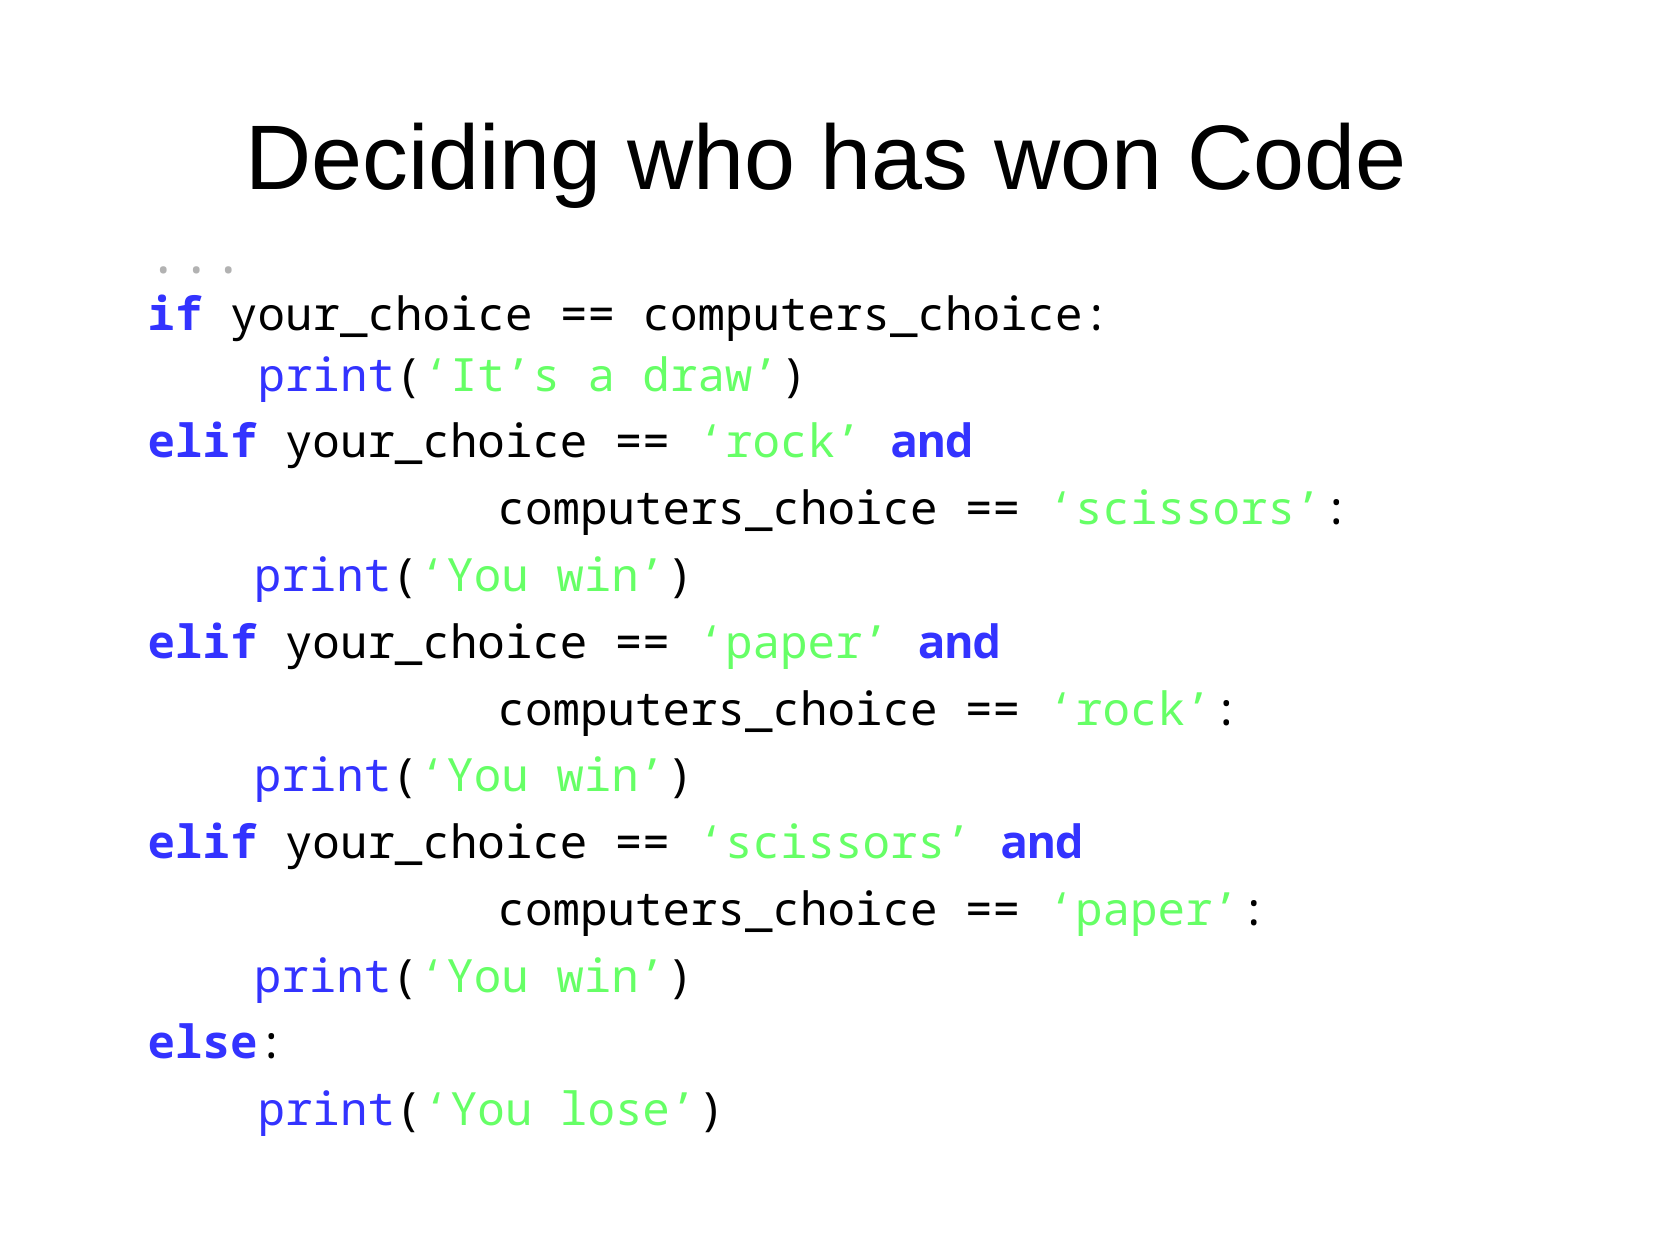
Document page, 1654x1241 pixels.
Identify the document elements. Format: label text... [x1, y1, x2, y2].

text_box Deciding who has won Code [82, 49, 1571, 257]
text_box ... if your_choice == computers_choice: print(‘It’s a draw’) elif your_choice == ‘rock’ and computers_choice == ‘scissors’: print(‘You win’) elif your_choice == ‘paper’ and computers_choice == ‘rock’: print(‘You win’) elif your_choice == ‘scissors’ and computers_choice == ‘paper’: print(‘You win’) else: print(‘You lose’) [76, 219, 1565, 939]
